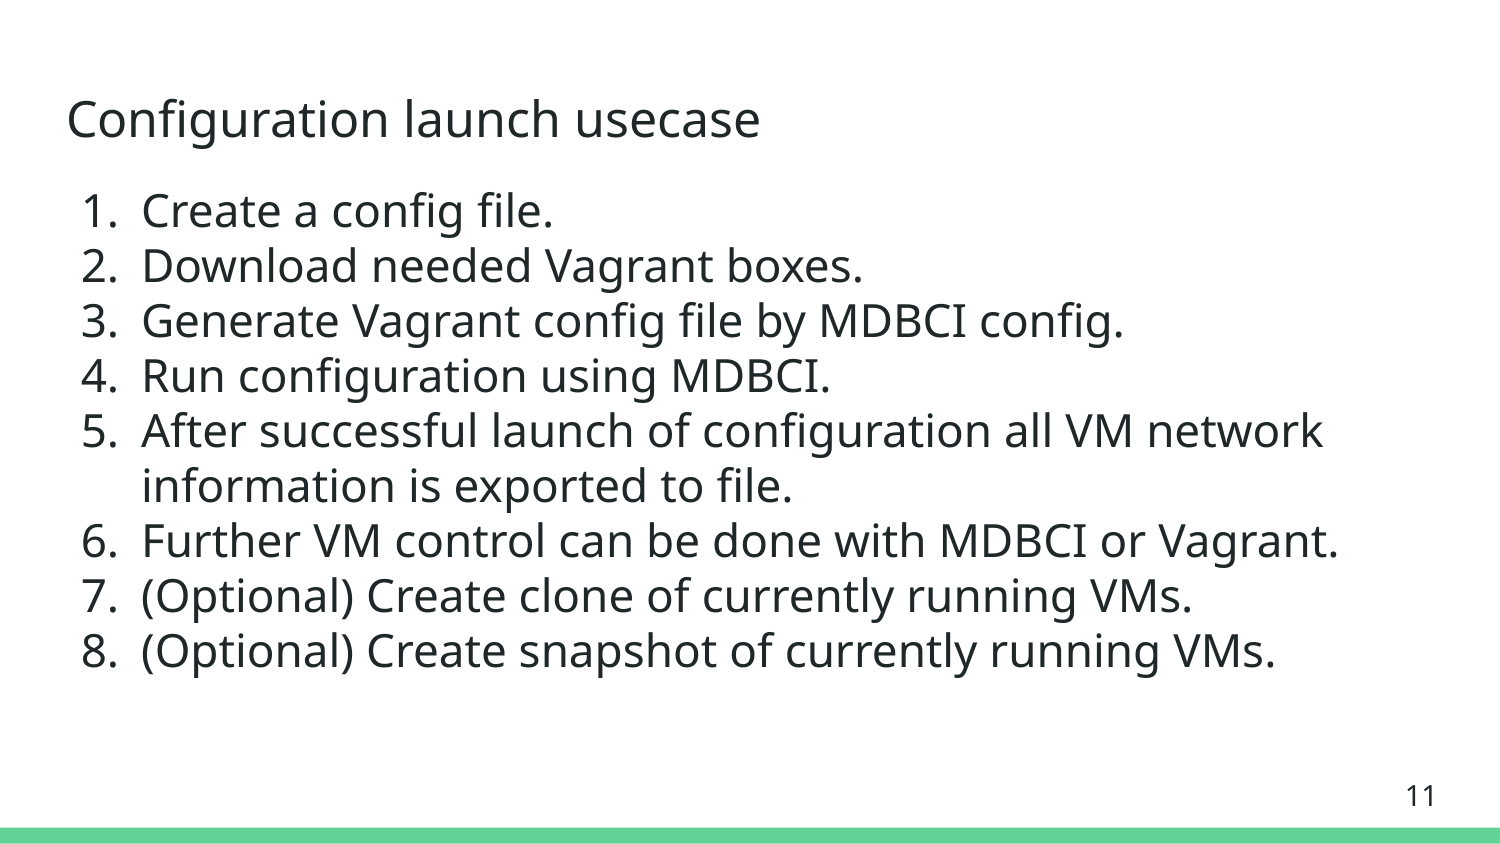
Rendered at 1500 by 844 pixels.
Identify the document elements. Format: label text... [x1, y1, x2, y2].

list Create a config file. Download needed Vagrant boxes. Generate Vagrant config file by MDBCI config. Run configuration using MDBCI. After successful launch of configuration all VM network information is exported to file. Further VM control can be done with MDBCI or Vagrant. (Optional) Create clone of currently running VMs. (Optional) Create snapshot of currently running VMs. [51, 166, 1449, 750]
title Configuration launch usecase [51, 72, 1449, 166]
slide_number <number> [1389, 764, 1480, 830]
